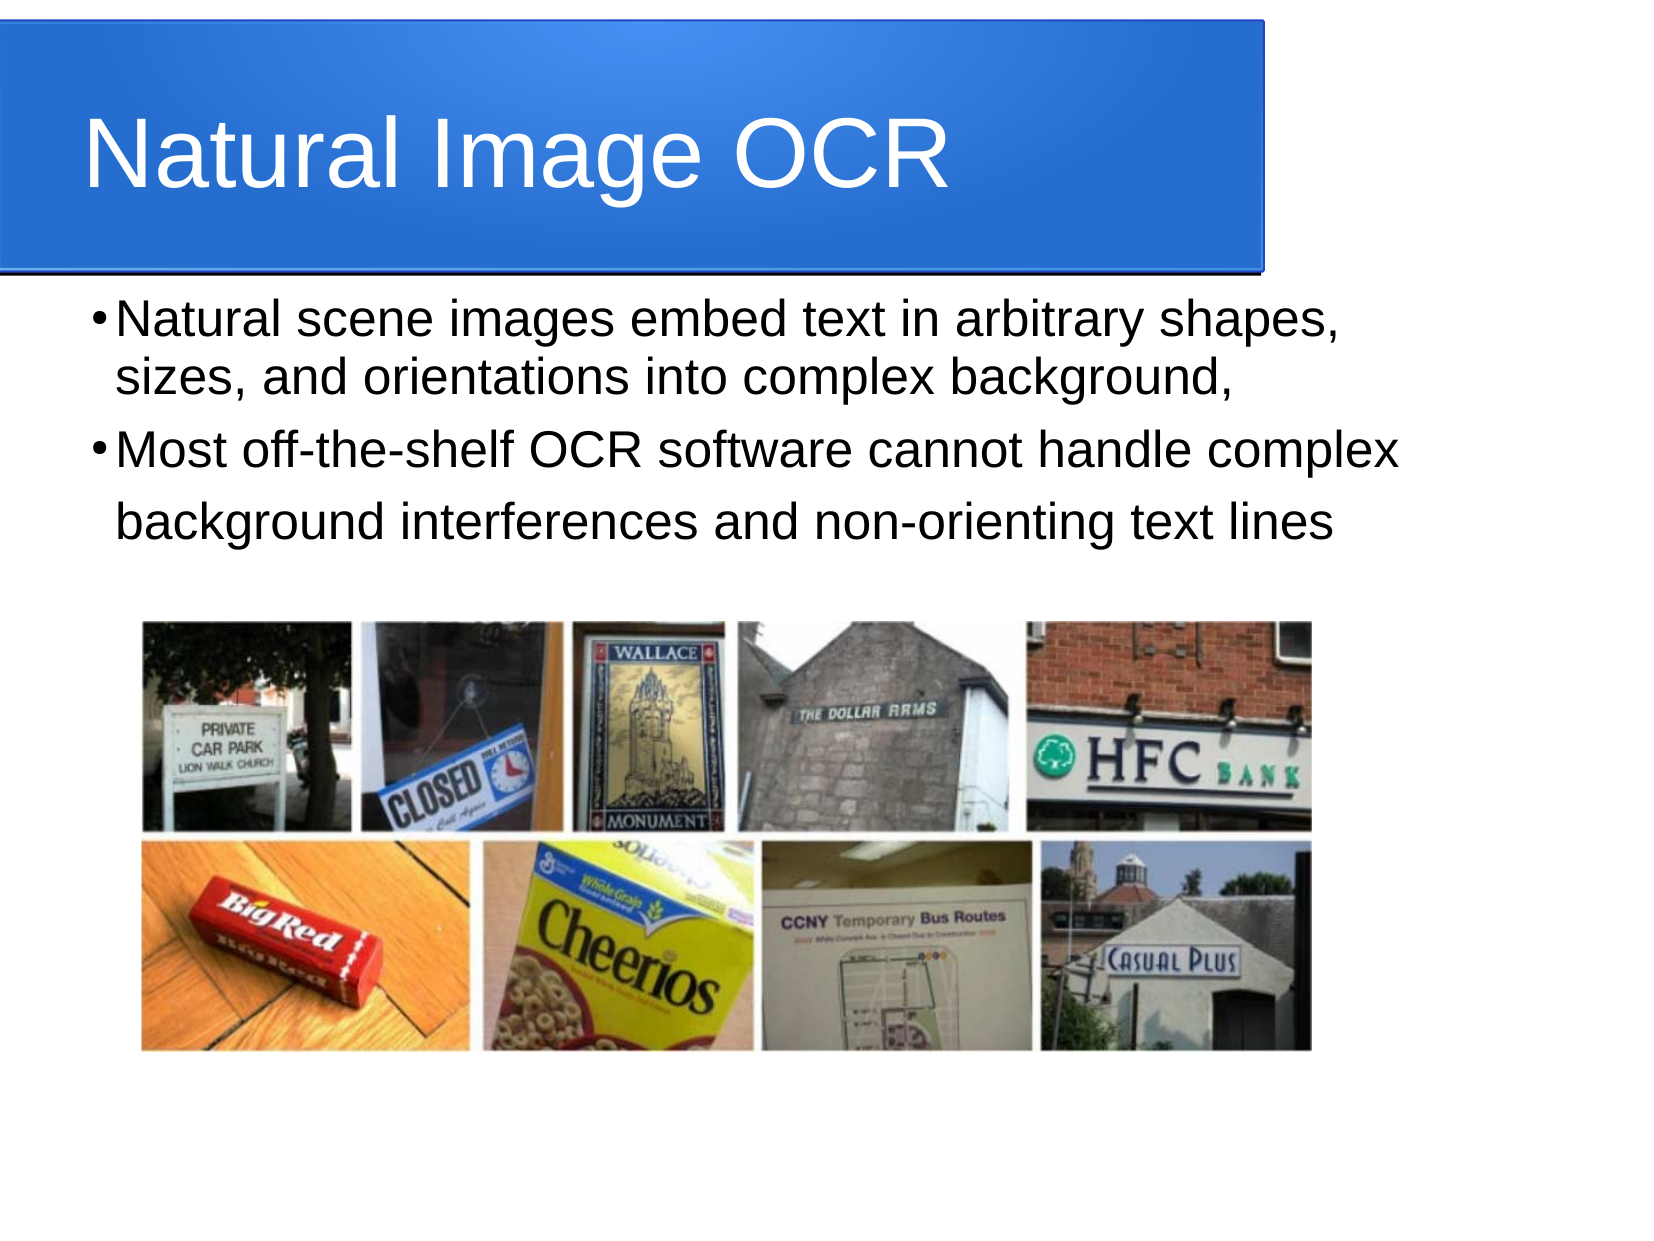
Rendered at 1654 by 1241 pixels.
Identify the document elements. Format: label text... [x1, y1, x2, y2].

list Natural scene images embed text in arbitrary shapes, sizes, and orientations into complex background, Most off-the-shelf OCR software cannot handle complex background interferences and non-orienting text lines [82, 290, 1441, 661]
title Natural Image OCR [82, 49, 1250, 257]
picture [141, 621, 1312, 1052]
